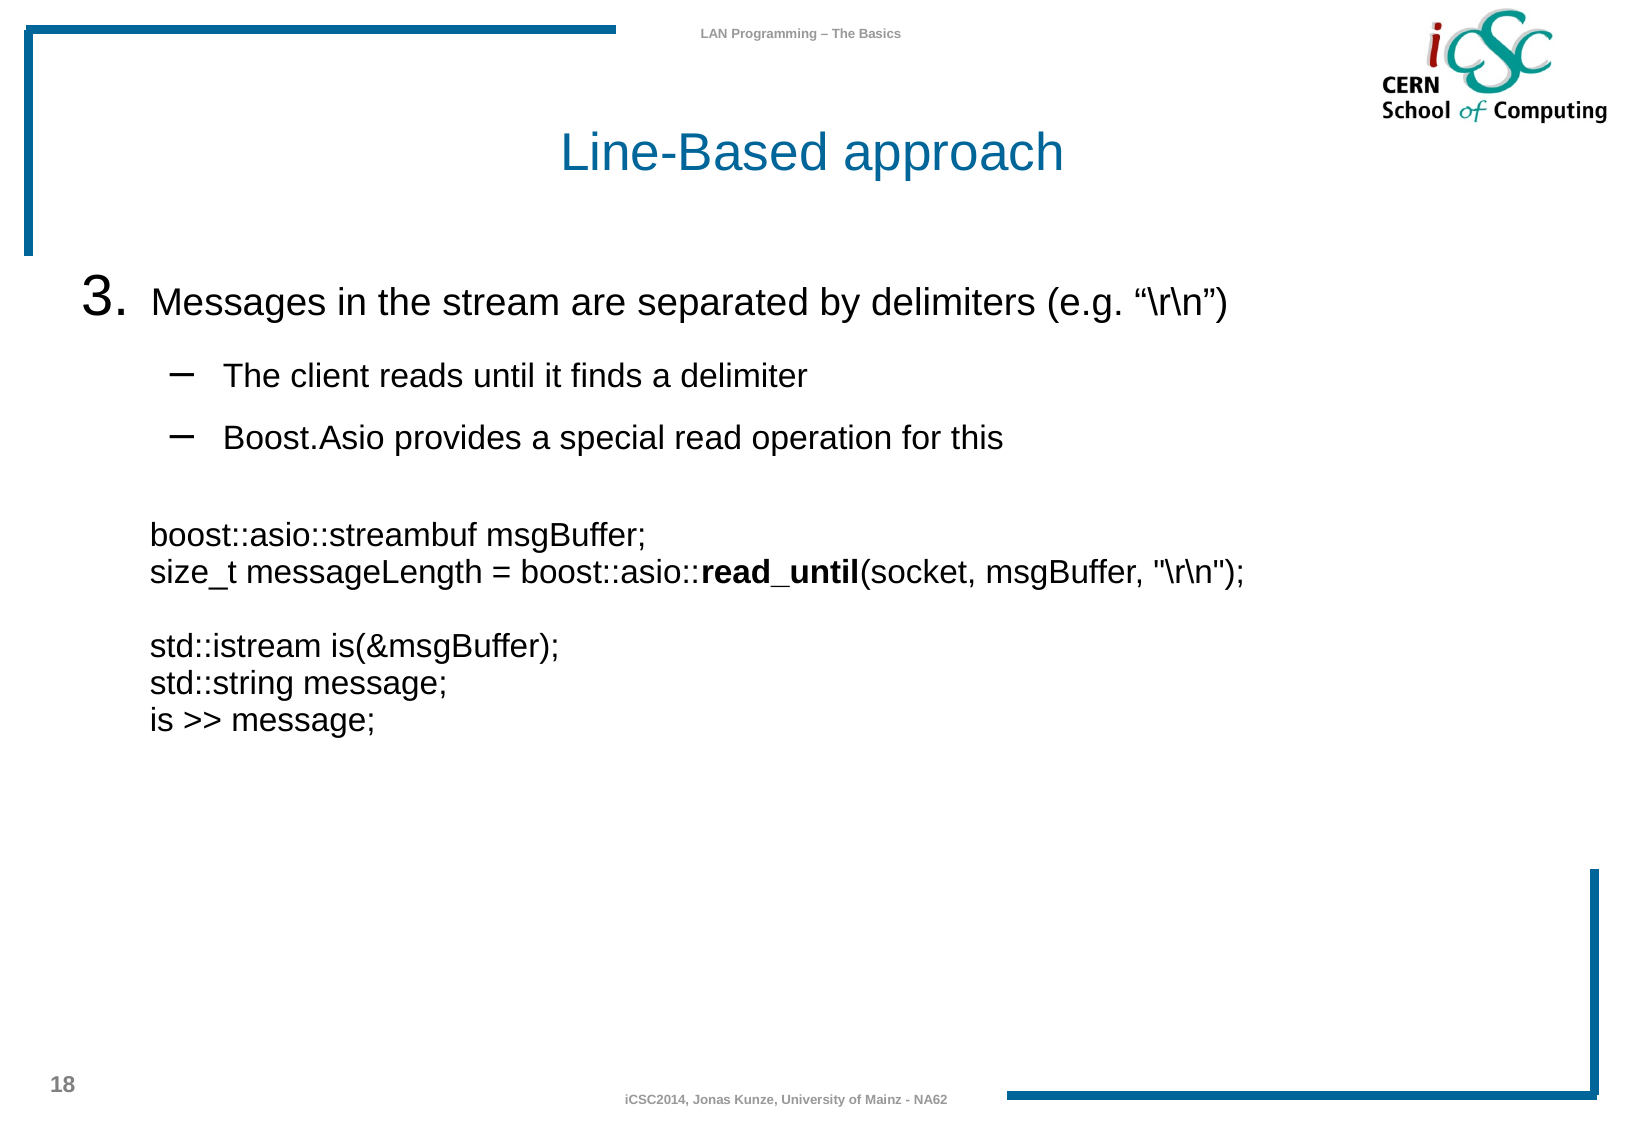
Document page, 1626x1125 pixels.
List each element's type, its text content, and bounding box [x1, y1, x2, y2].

picture [1381, 8, 1608, 125]
text_box boost::asio::streambuf msgBuffer; size_t messageLength = boost::asio::read_until(socket, msgBuffer, "\r\n"); std::istream is(&msgBuffer); std::string message; is >> message; [135, 509, 1531, 774]
list 3. Messages in the stream are separated by delimiters (e.g. “\r\n”) The client reads until it finds a delimiter Boost.Asio provides a special read operation for this [81, 263, 1512, 1051]
title Line-Based approach [81, 44, 1544, 233]
